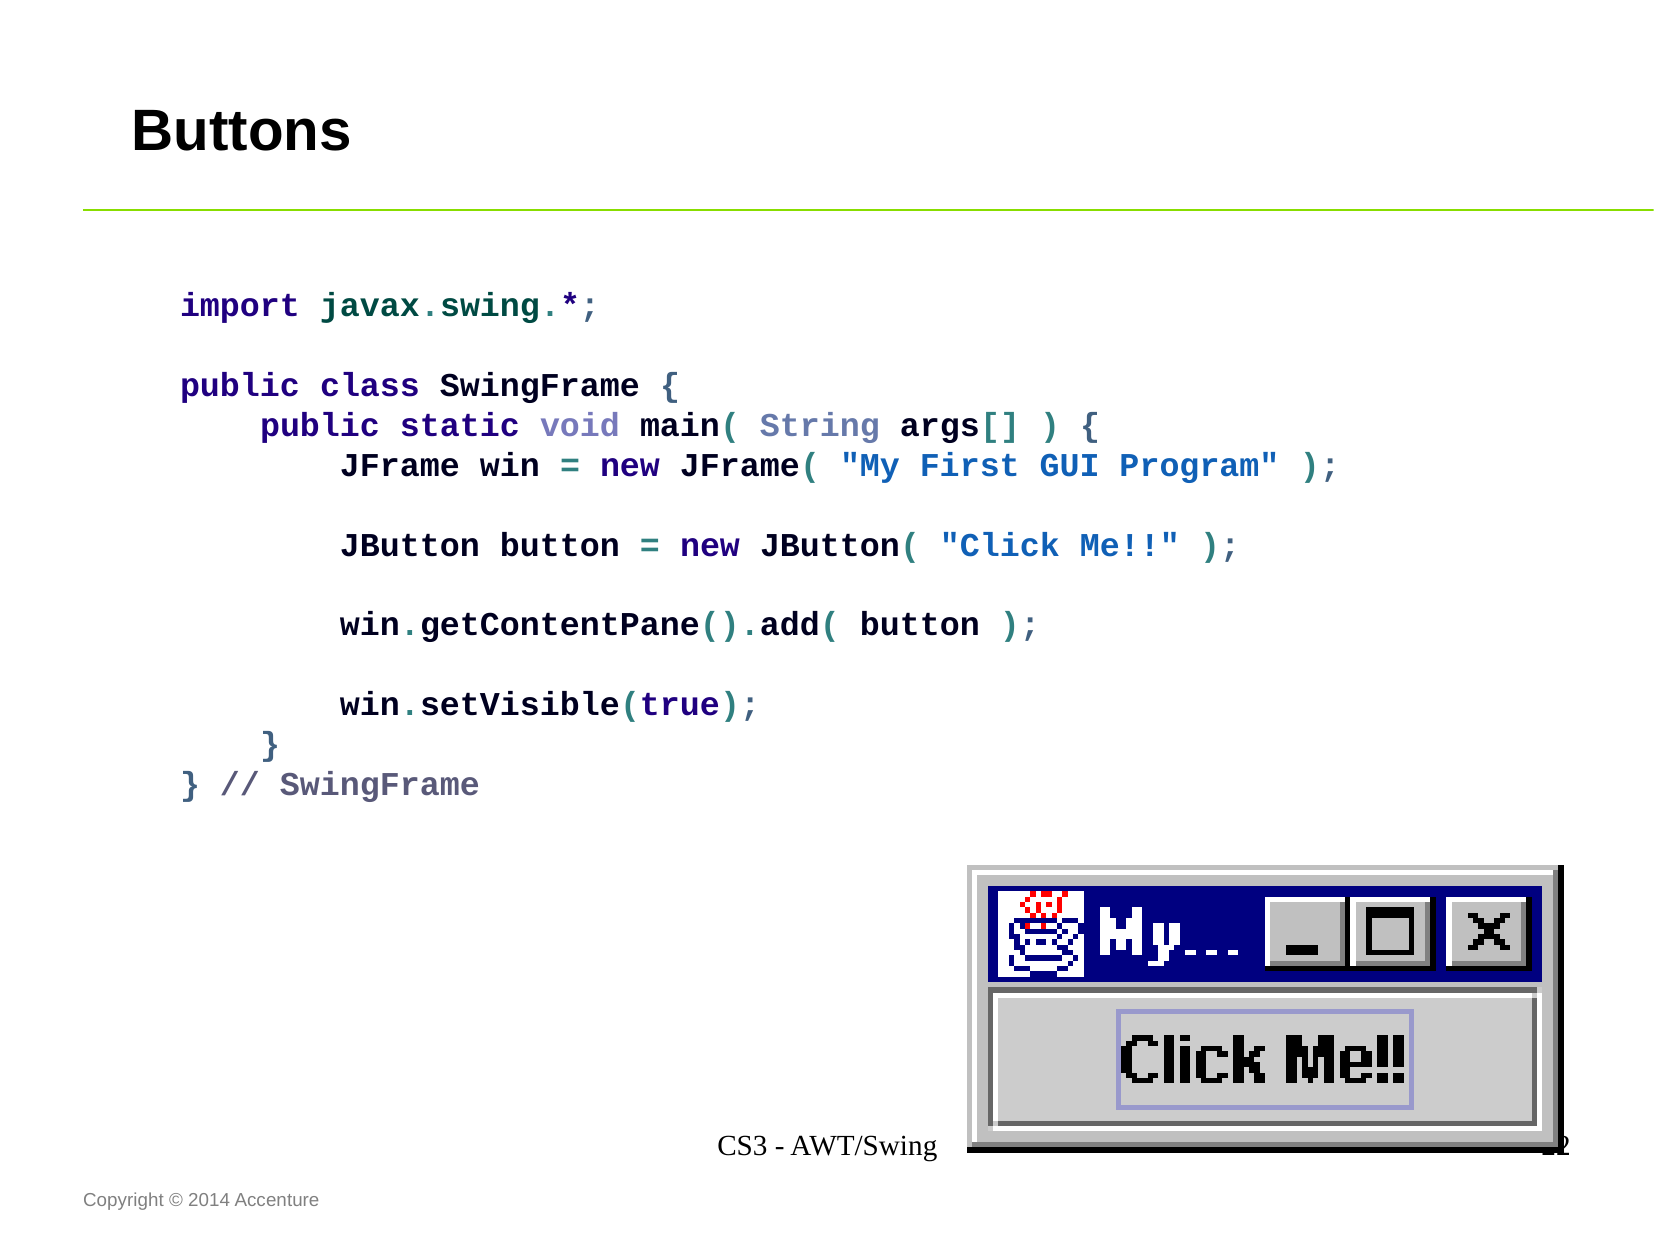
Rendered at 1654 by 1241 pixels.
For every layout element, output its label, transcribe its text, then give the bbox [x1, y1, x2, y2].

title Buttons [81, 56, 1654, 199]
text_box import javax.swing.*; public class SwingFrame { public static void main( String args[] ) { JFrame win = new JFrame( "My First GUI Program" ); JButton button = new JButton( "Click Me!!" ); win.getContentPane().add( button ); win.setVisible(true); } } // SwingFrame [165, 275, 1356, 850]
picture [967, 865, 1564, 1153]
